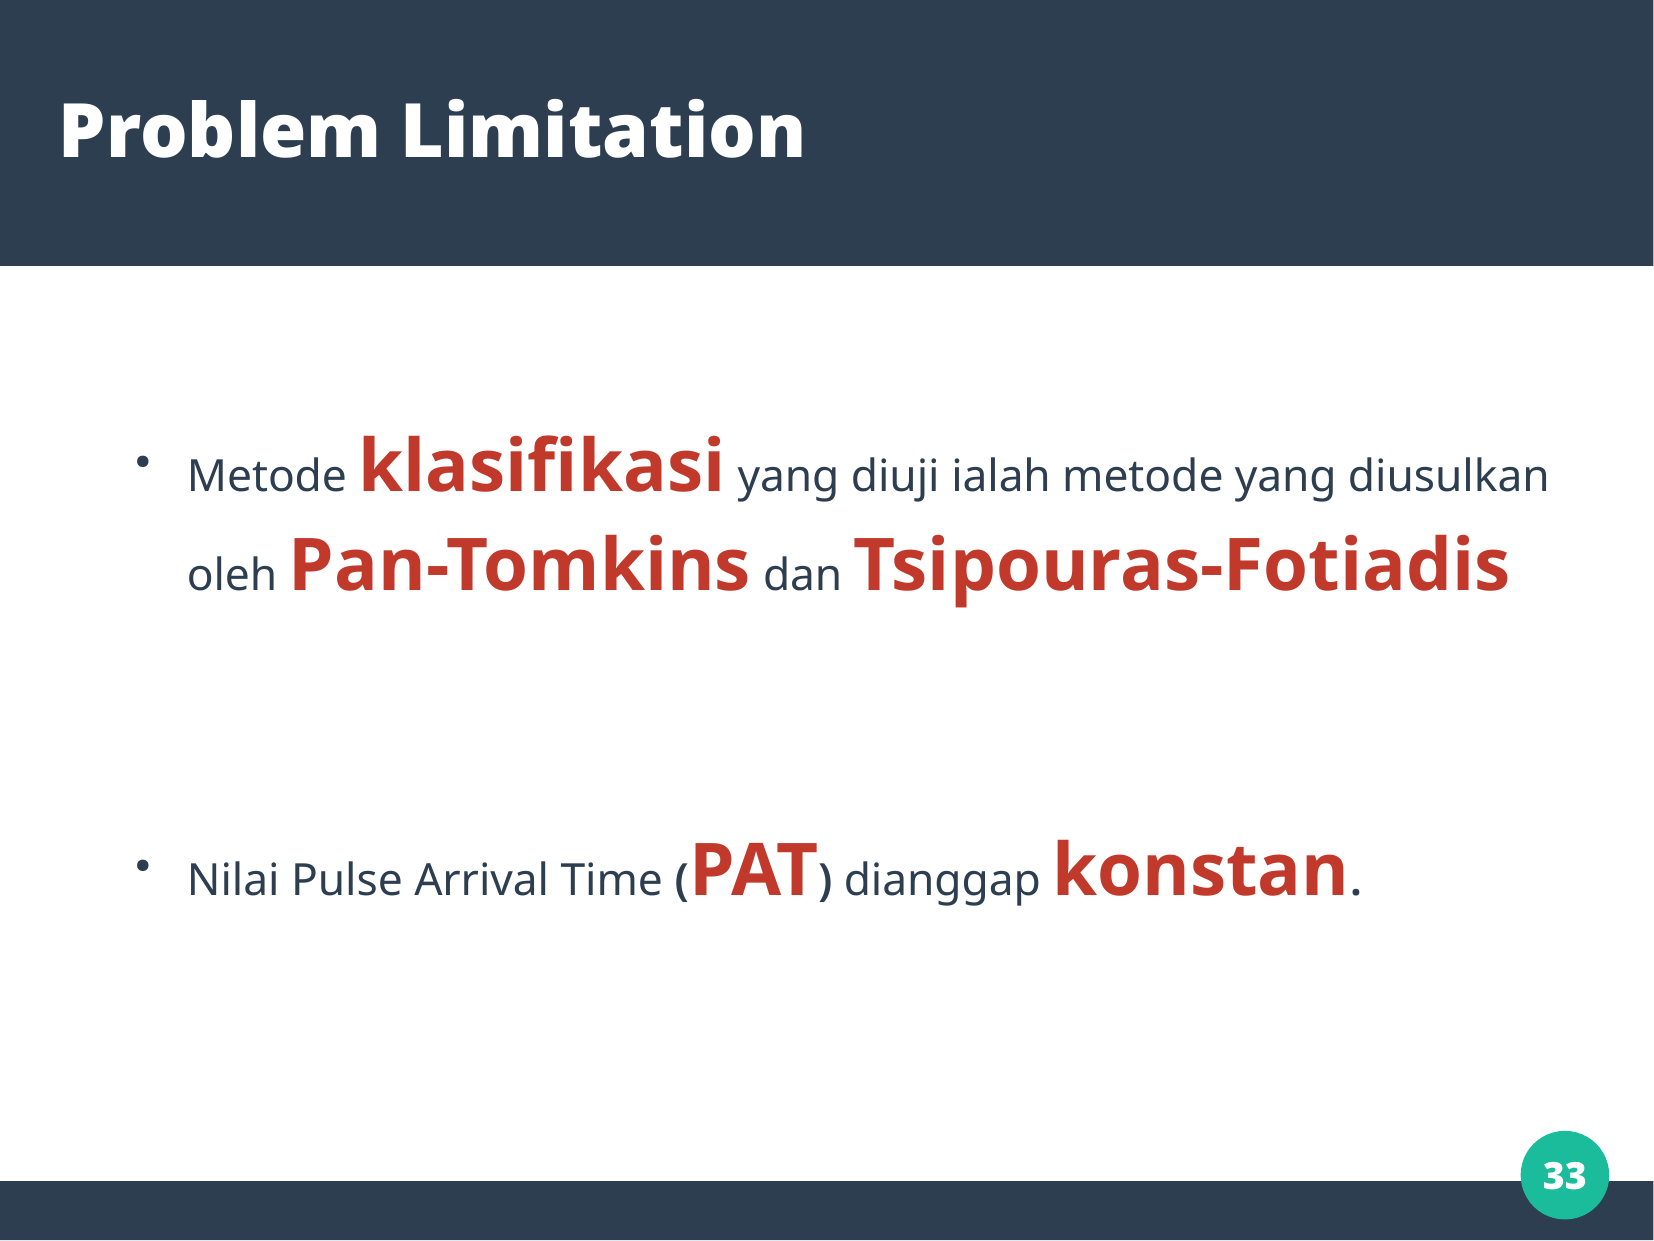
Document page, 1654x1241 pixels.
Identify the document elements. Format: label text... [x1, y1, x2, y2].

title Problem Limitation [58, 49, 1595, 207]
list Metode klasifikasi yang diuji ialah metode yang diusulkan oleh Pan-Tomkins dan Tsipouras-Fotiadis Nilai Pulse Arrival Time (PAT) dianggap konstan. [118, 413, 1595, 1004]
